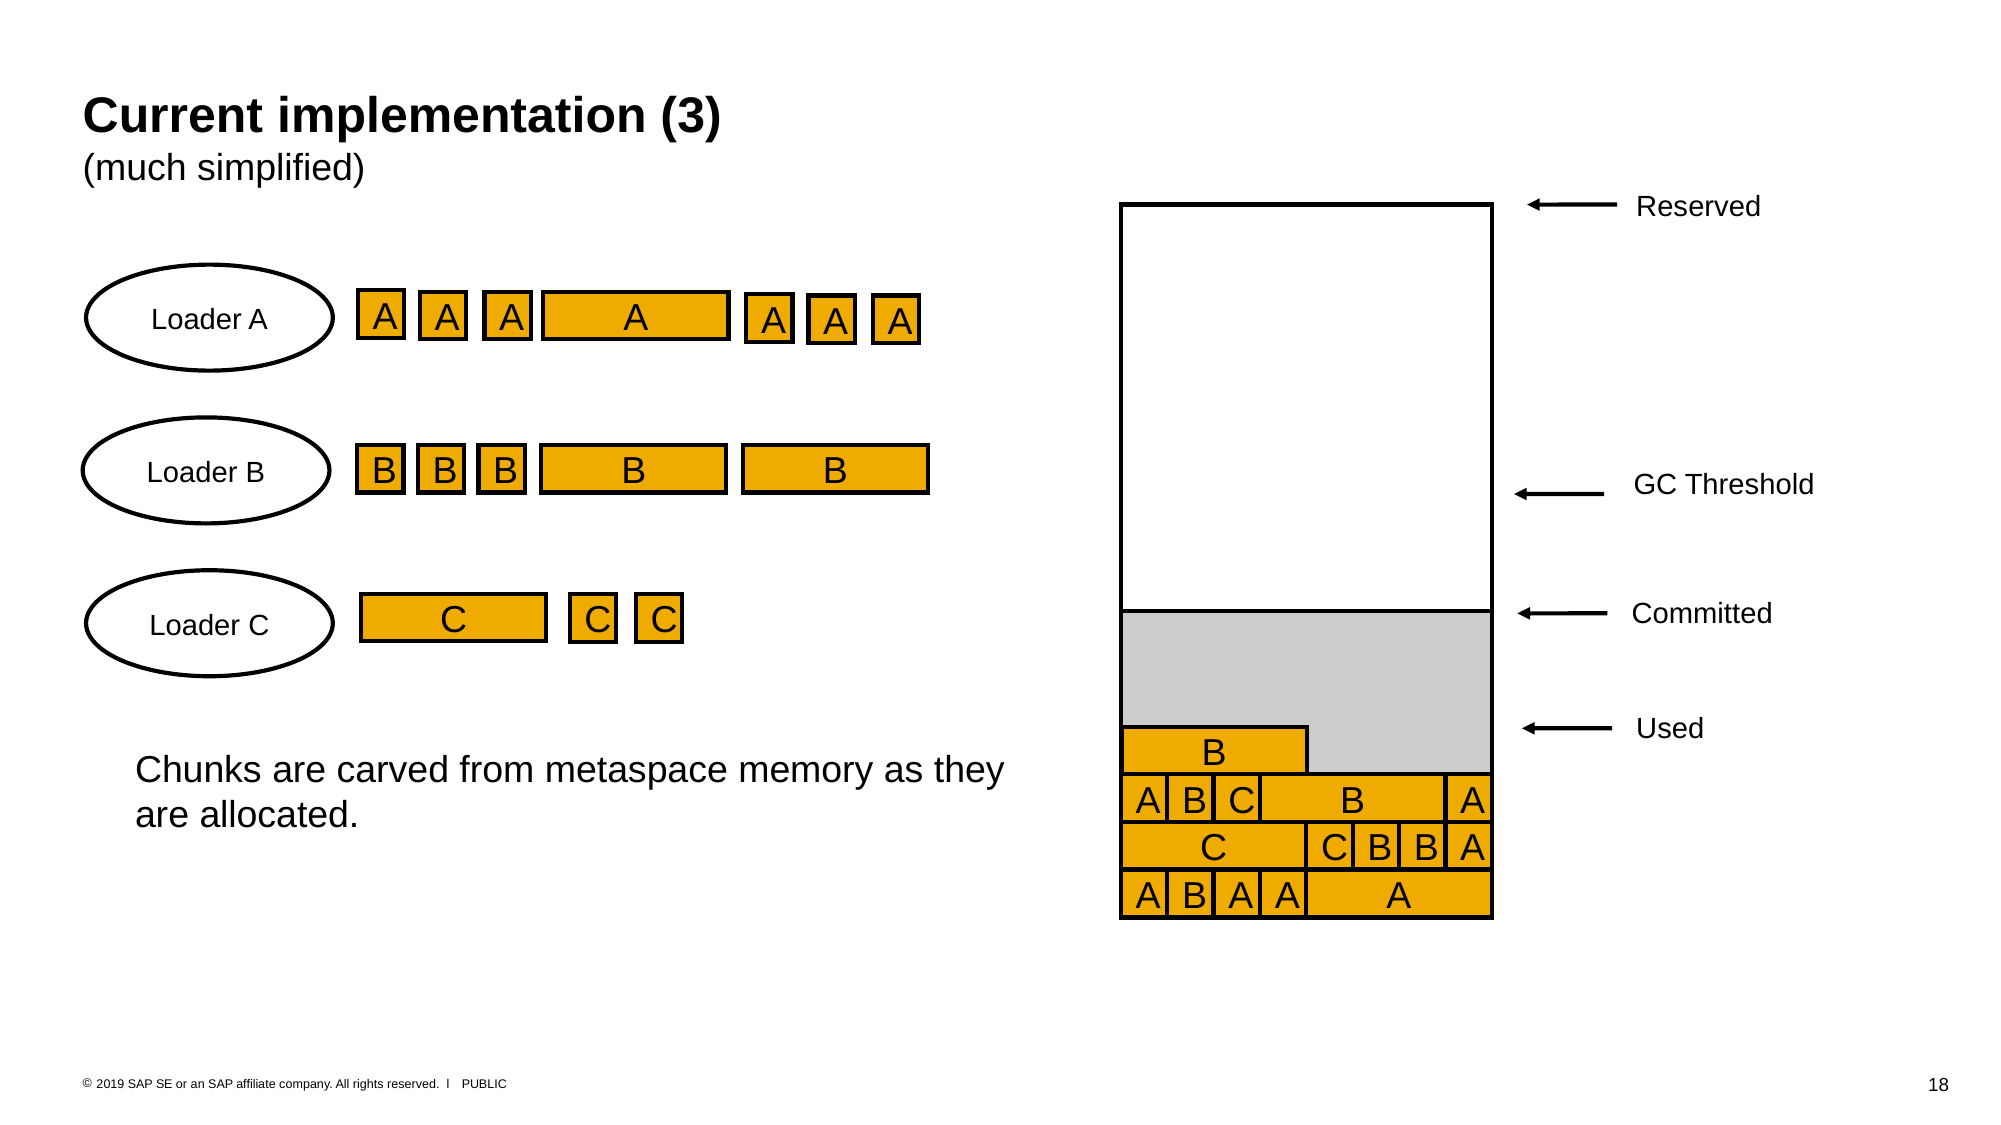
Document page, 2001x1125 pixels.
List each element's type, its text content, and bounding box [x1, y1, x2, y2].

text_box B [1121, 726, 1307, 775]
text_box B [541, 444, 727, 493]
text_box Reserved [1636, 186, 1762, 222]
text_box Chunks are carved from metaspace memory as they are allocated. [134, 744, 1048, 835]
text_box B [742, 444, 928, 493]
text_box B [1352, 822, 1399, 870]
title Current implementation (3) (much simplified) [82, 82, 1918, 189]
text_box Loader C [86, 570, 333, 677]
text_box Loader A [86, 264, 333, 371]
text_box B [478, 444, 525, 493]
text_box A [543, 291, 729, 340]
text_box C [1306, 822, 1352, 870]
text_box A [1120, 774, 1167, 822]
text_box A [1120, 869, 1167, 917]
text_box A [1260, 869, 1306, 917]
text_box B [1399, 822, 1445, 870]
text_box A [808, 295, 855, 344]
text_box B [1259, 774, 1446, 822]
text_box B [357, 444, 404, 493]
text_box C [635, 594, 683, 642]
text_box C [1213, 775, 1259, 822]
text_box C [569, 594, 617, 642]
text_box A [484, 291, 531, 340]
text_box A [1306, 870, 1492, 918]
text_box A [1213, 869, 1260, 917]
text_box B [1167, 775, 1213, 822]
text_box [1120, 610, 1492, 774]
text_box A [1446, 774, 1492, 822]
text_box B [1167, 869, 1213, 917]
text_box C [361, 594, 547, 642]
text_box A [357, 290, 405, 338]
text_box GC Threshold [1633, 464, 1816, 500]
text_box C [1120, 822, 1306, 869]
text_box A [872, 295, 920, 344]
text_box A [419, 291, 467, 340]
text_box A [1445, 822, 1492, 870]
text_box Loader B [82, 417, 330, 524]
text_box B [417, 444, 465, 493]
text_box Committed [1631, 594, 1774, 630]
text_box A [746, 294, 793, 342]
text_box Used [1636, 709, 1705, 745]
